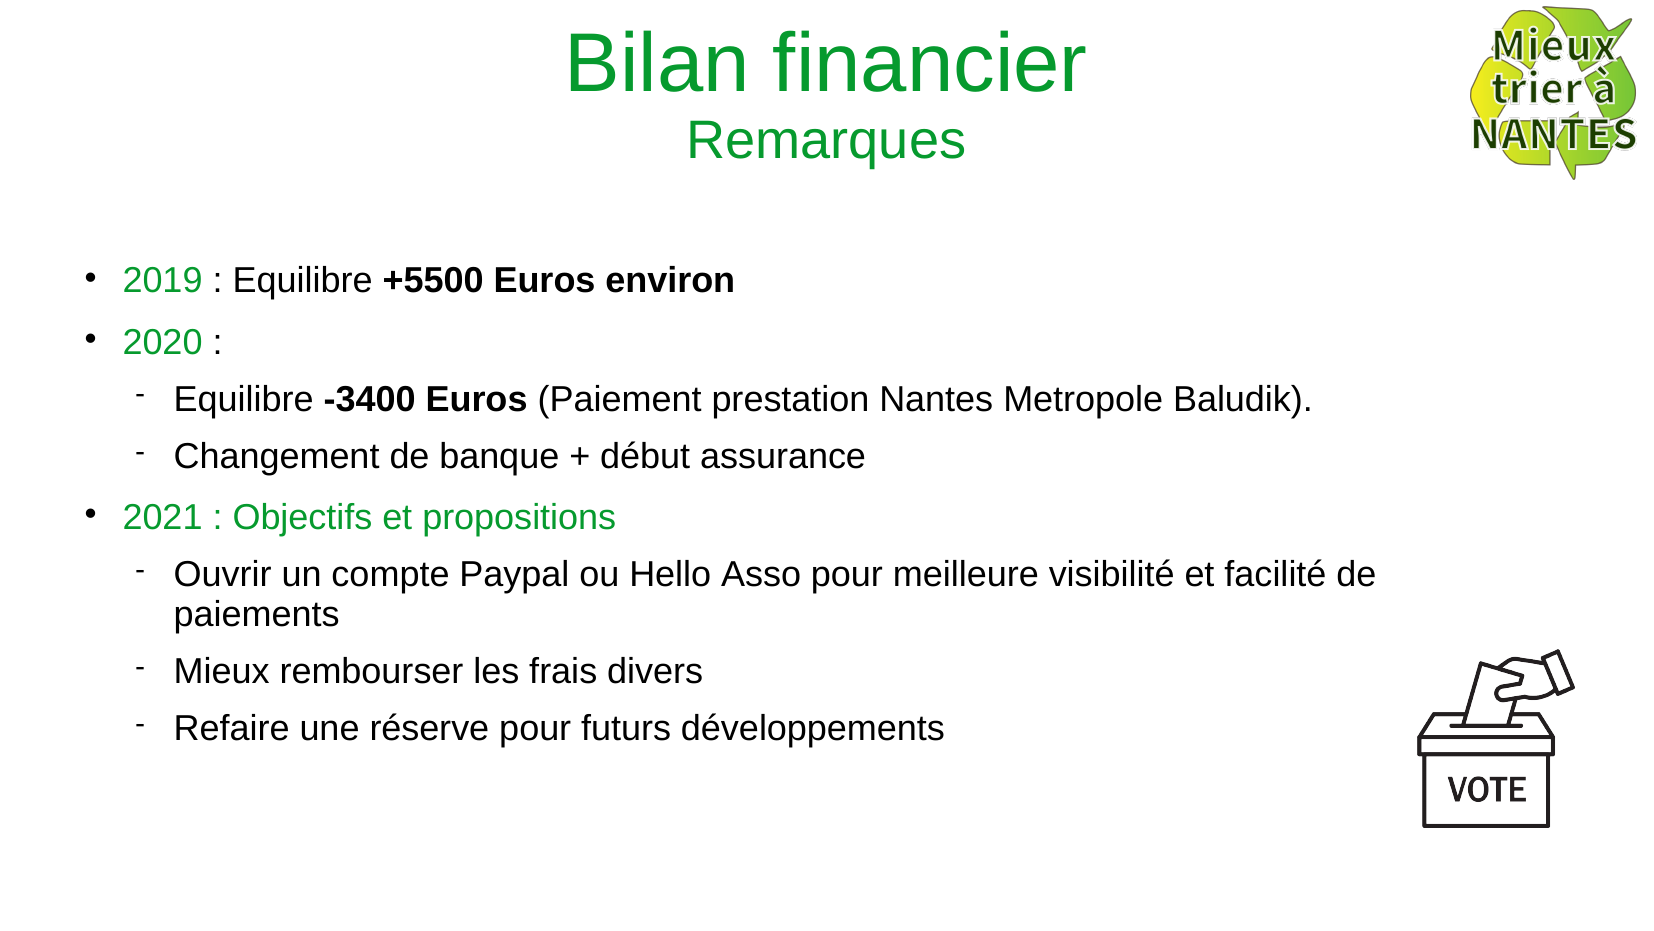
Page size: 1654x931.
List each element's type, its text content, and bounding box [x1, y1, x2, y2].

picture [1470, 6, 1637, 180]
picture [1417, 649, 1575, 828]
title Bilan financier Remarques [82, 13, 1470, 169]
list 2019 : Equilibre +5500 Euros environ 2020 : Equilibre -3400 Euros (Paiement prestation Nantes Metropole Baludik). Changement de banque + début assurance 2021 : Objectifs et propositions Ouvrir un compte Paypal ou Hello Asso pour meilleure visibilité et facilité de paiements Mieux rembourser les frais divers Refaire une réserve pour futurs développements [71, 257, 1536, 756]
